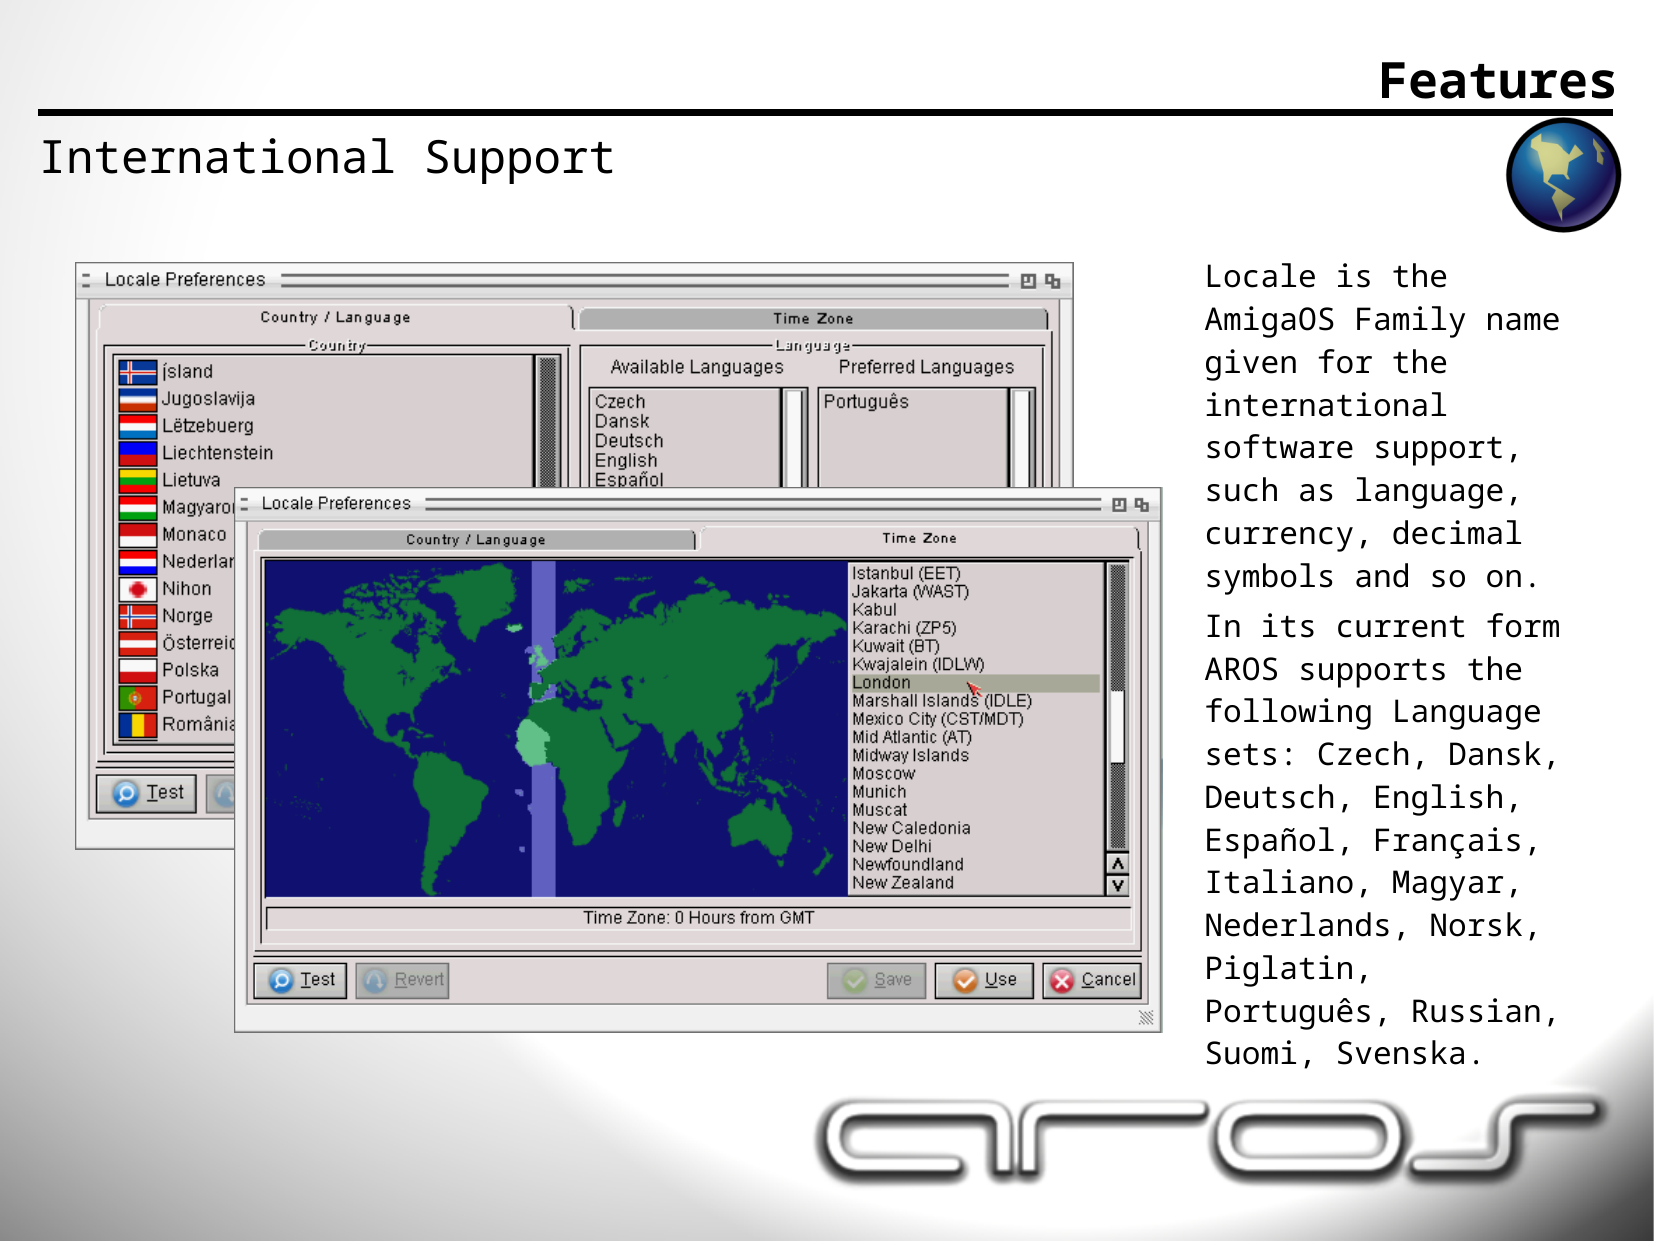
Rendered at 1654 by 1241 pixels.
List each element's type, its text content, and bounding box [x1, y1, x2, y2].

text_box International Support [23, 116, 632, 178]
picture [0, 0, 1654, 1241]
text_box Features [1363, 37, 1637, 103]
text_box Locale is the AmigaOS Family name given for the international software support, such as language, currency, decimal symbols and so on. In its current form AROS supports the following Language sets: Czech, Dansk, Deutsch, English, Español, Français, Italiano, Magyar, Nederlands, Norsk, Piglatin, Português, Russian, Suomi, Svenska. [1189, 246, 1578, 810]
